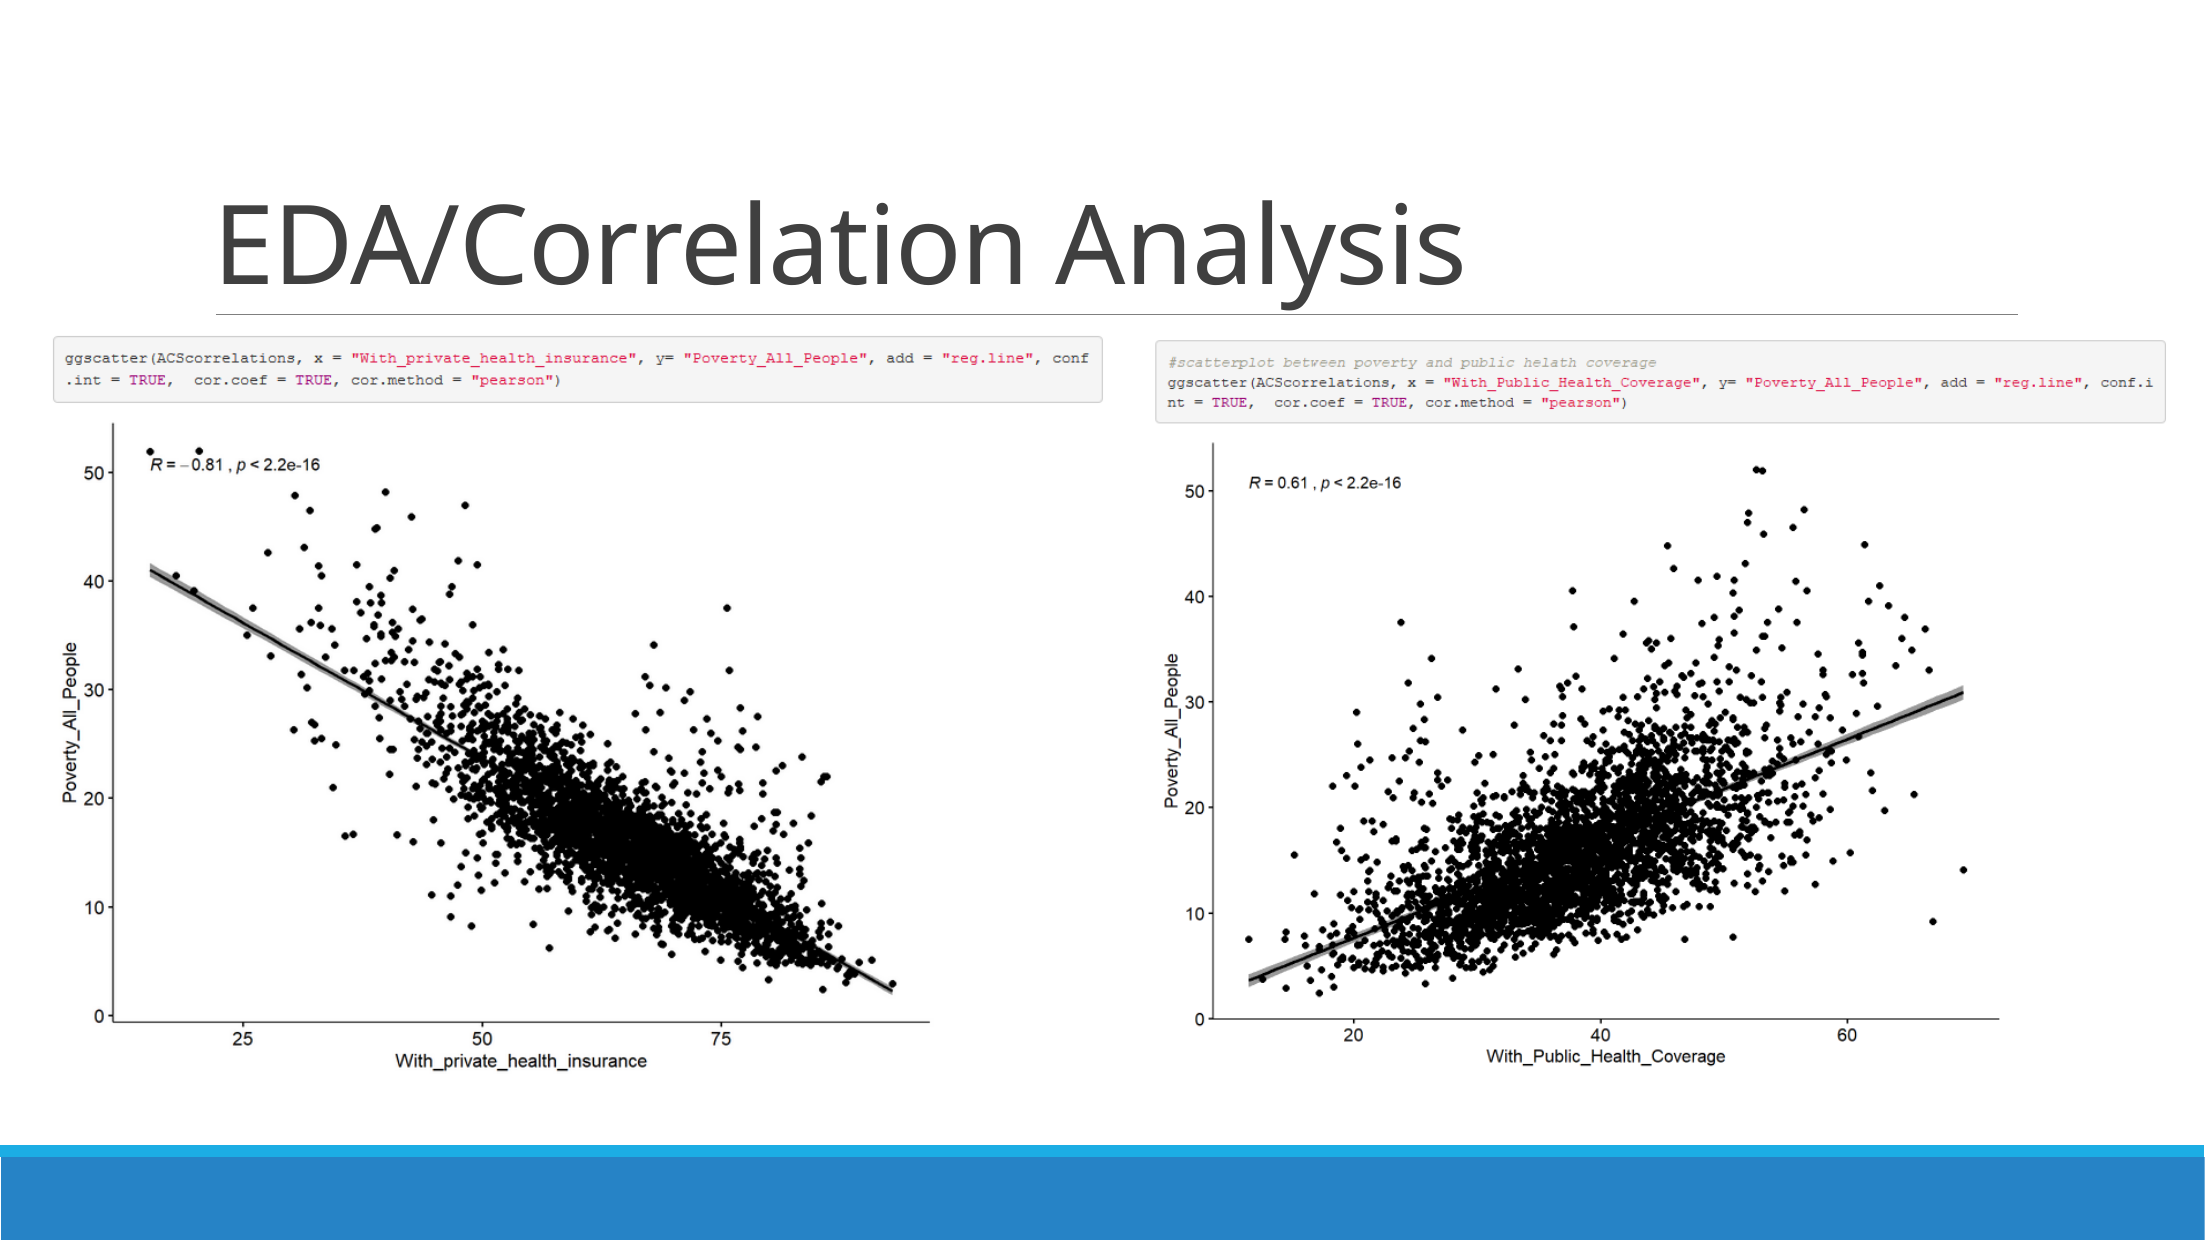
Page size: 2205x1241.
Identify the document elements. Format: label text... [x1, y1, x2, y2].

title EDA/Correlation Analysis [198, 51, 2018, 315]
picture [15, 328, 2186, 1084]
